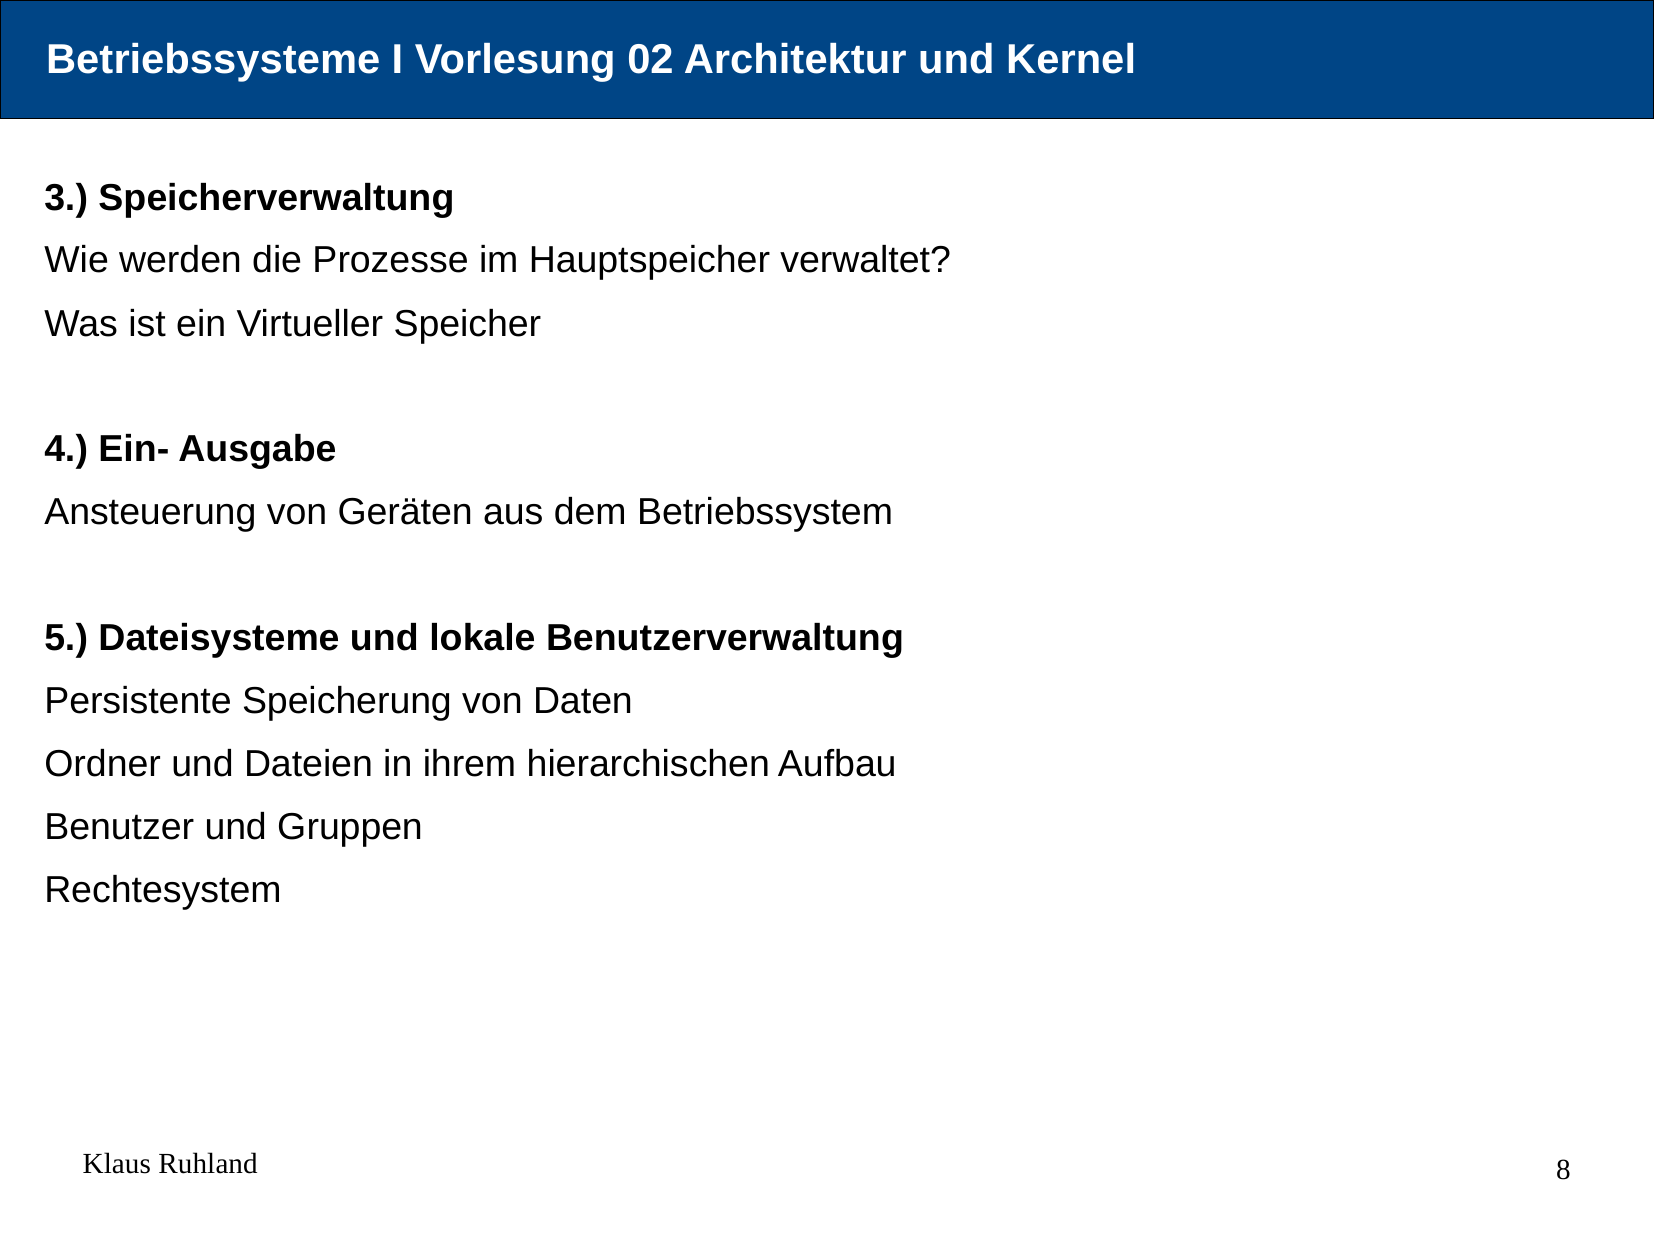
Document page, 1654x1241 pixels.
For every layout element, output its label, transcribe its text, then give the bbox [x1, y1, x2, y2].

text_box 3.) Speicherverwaltung Wie werden die Prozesse im Hauptspeicher verwaltet? Was ist ein Virtueller Speicher 4.) Ein- Ausgabe Ansteuerung von Geräten aus dem Betriebssystem 5.) Dateisysteme und lokale Benutzerverwaltung Persistente Speicherung von Daten Ordner und Dateien in ihrem hierarchischen Aufbau Benutzer und Gruppen Rechtesystem [29, 147, 1565, 1121]
